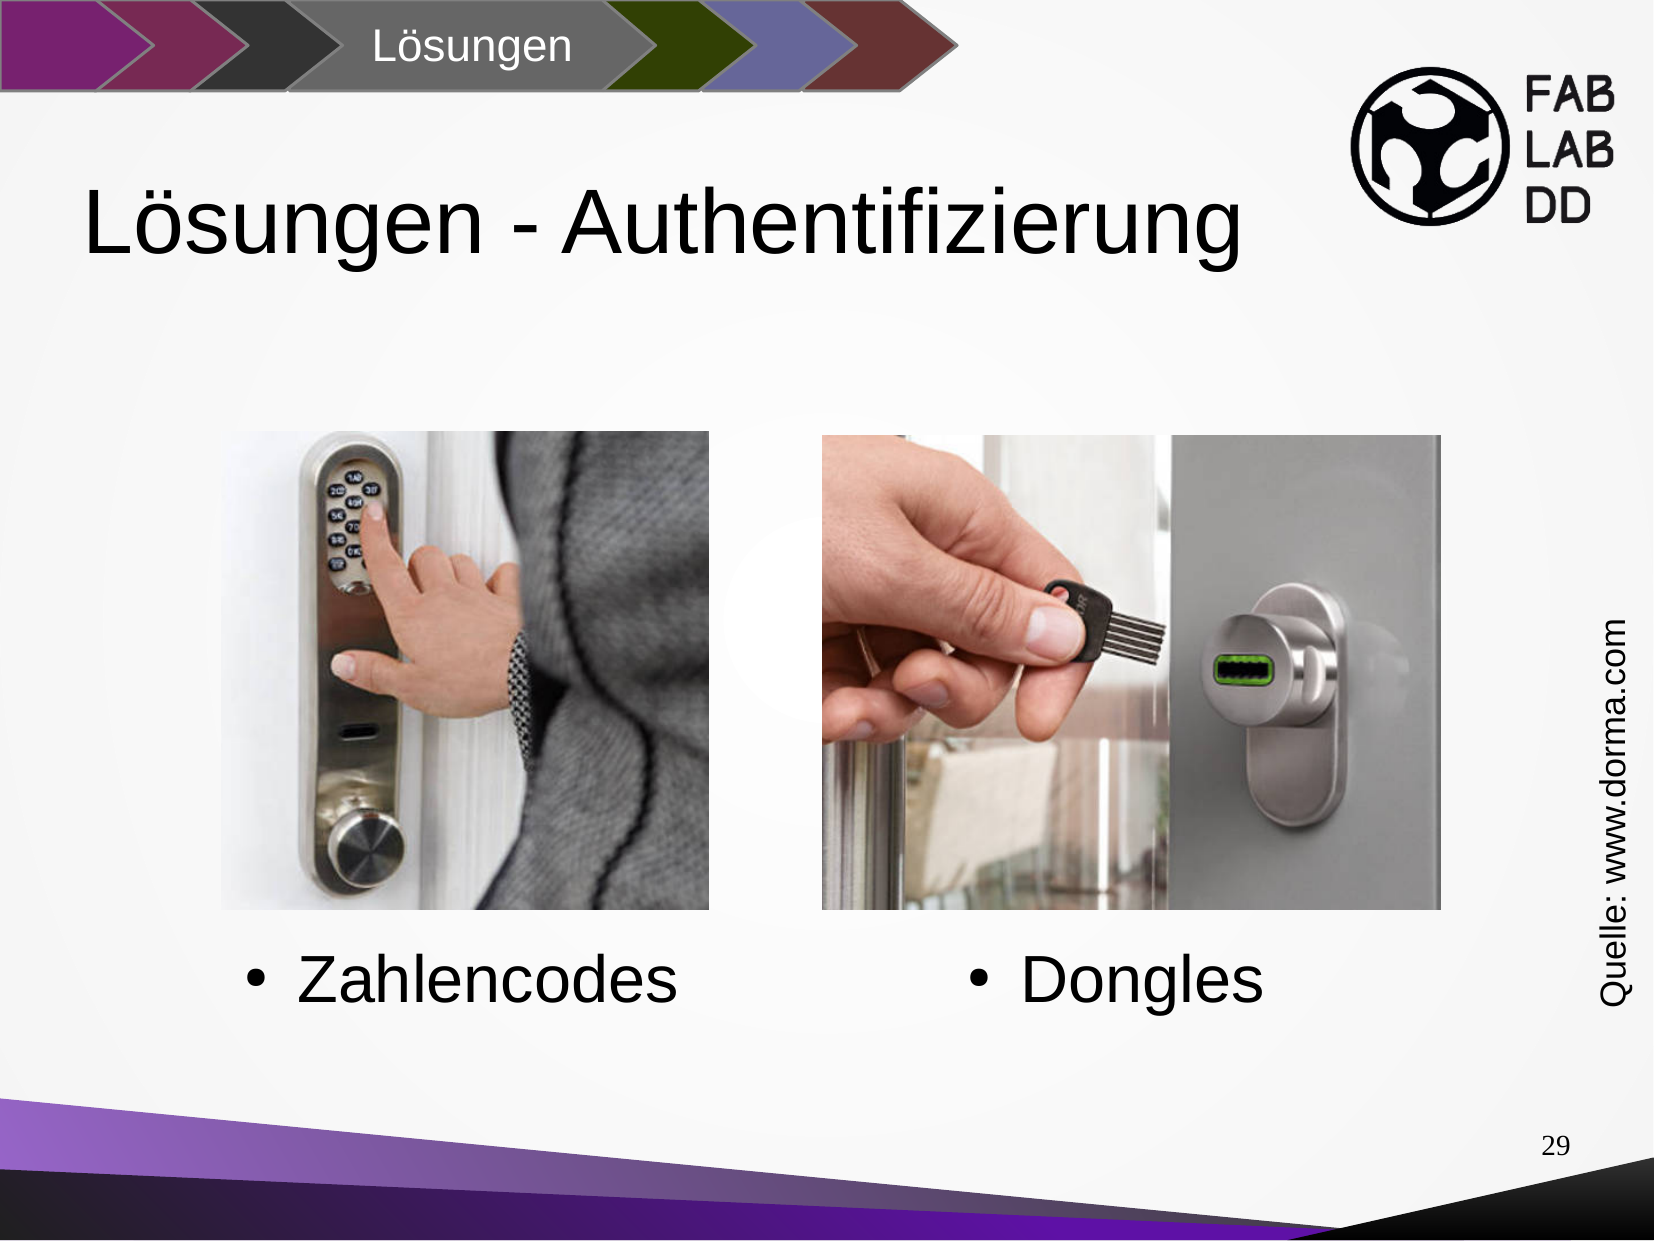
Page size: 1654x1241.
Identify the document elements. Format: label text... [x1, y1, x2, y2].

text_box [0, 0, 343, 91]
text_box Dongles [933, 933, 1283, 1026]
title Lösungen - Authentifizierung [82, 118, 1300, 326]
text_box [604, 0, 958, 91]
picture [822, 435, 1441, 910]
picture [221, 431, 709, 910]
text_box Zahlencodes [210, 933, 697, 1026]
picture [1324, 36, 1642, 257]
text_box Lösungen [289, 0, 656, 91]
text_box Quelle: www.dorma.com [1582, 577, 1654, 1063]
